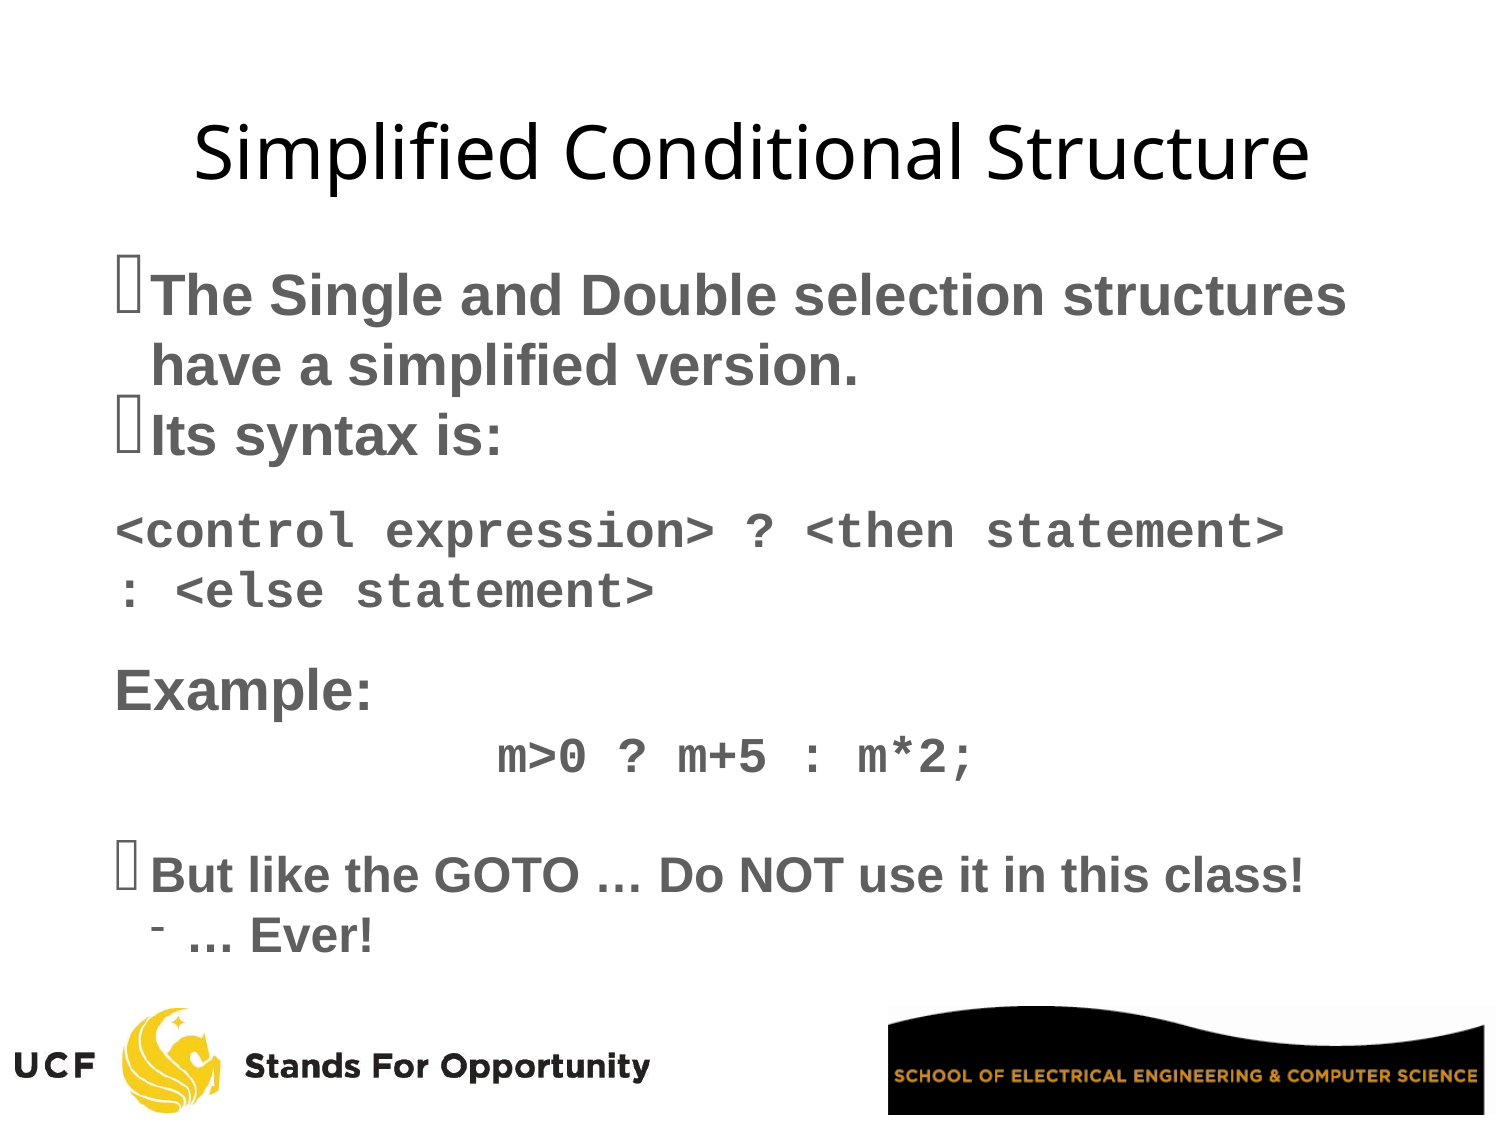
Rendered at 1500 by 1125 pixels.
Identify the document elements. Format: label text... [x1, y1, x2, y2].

picture [15, 1008, 650, 1113]
picture [887, 1006, 1497, 1115]
text_box Simplified Conditional Structure [79, 52, 1427, 248]
text_box The Single and Double selection structures have a simplified version. Its syntax is: <control expression> ? <then statement> : <else statement> Example: m>0 ? m+5 : m*2; But like the GOTO … Do NOT use it in this class! … Ever! [99, 249, 1375, 925]
